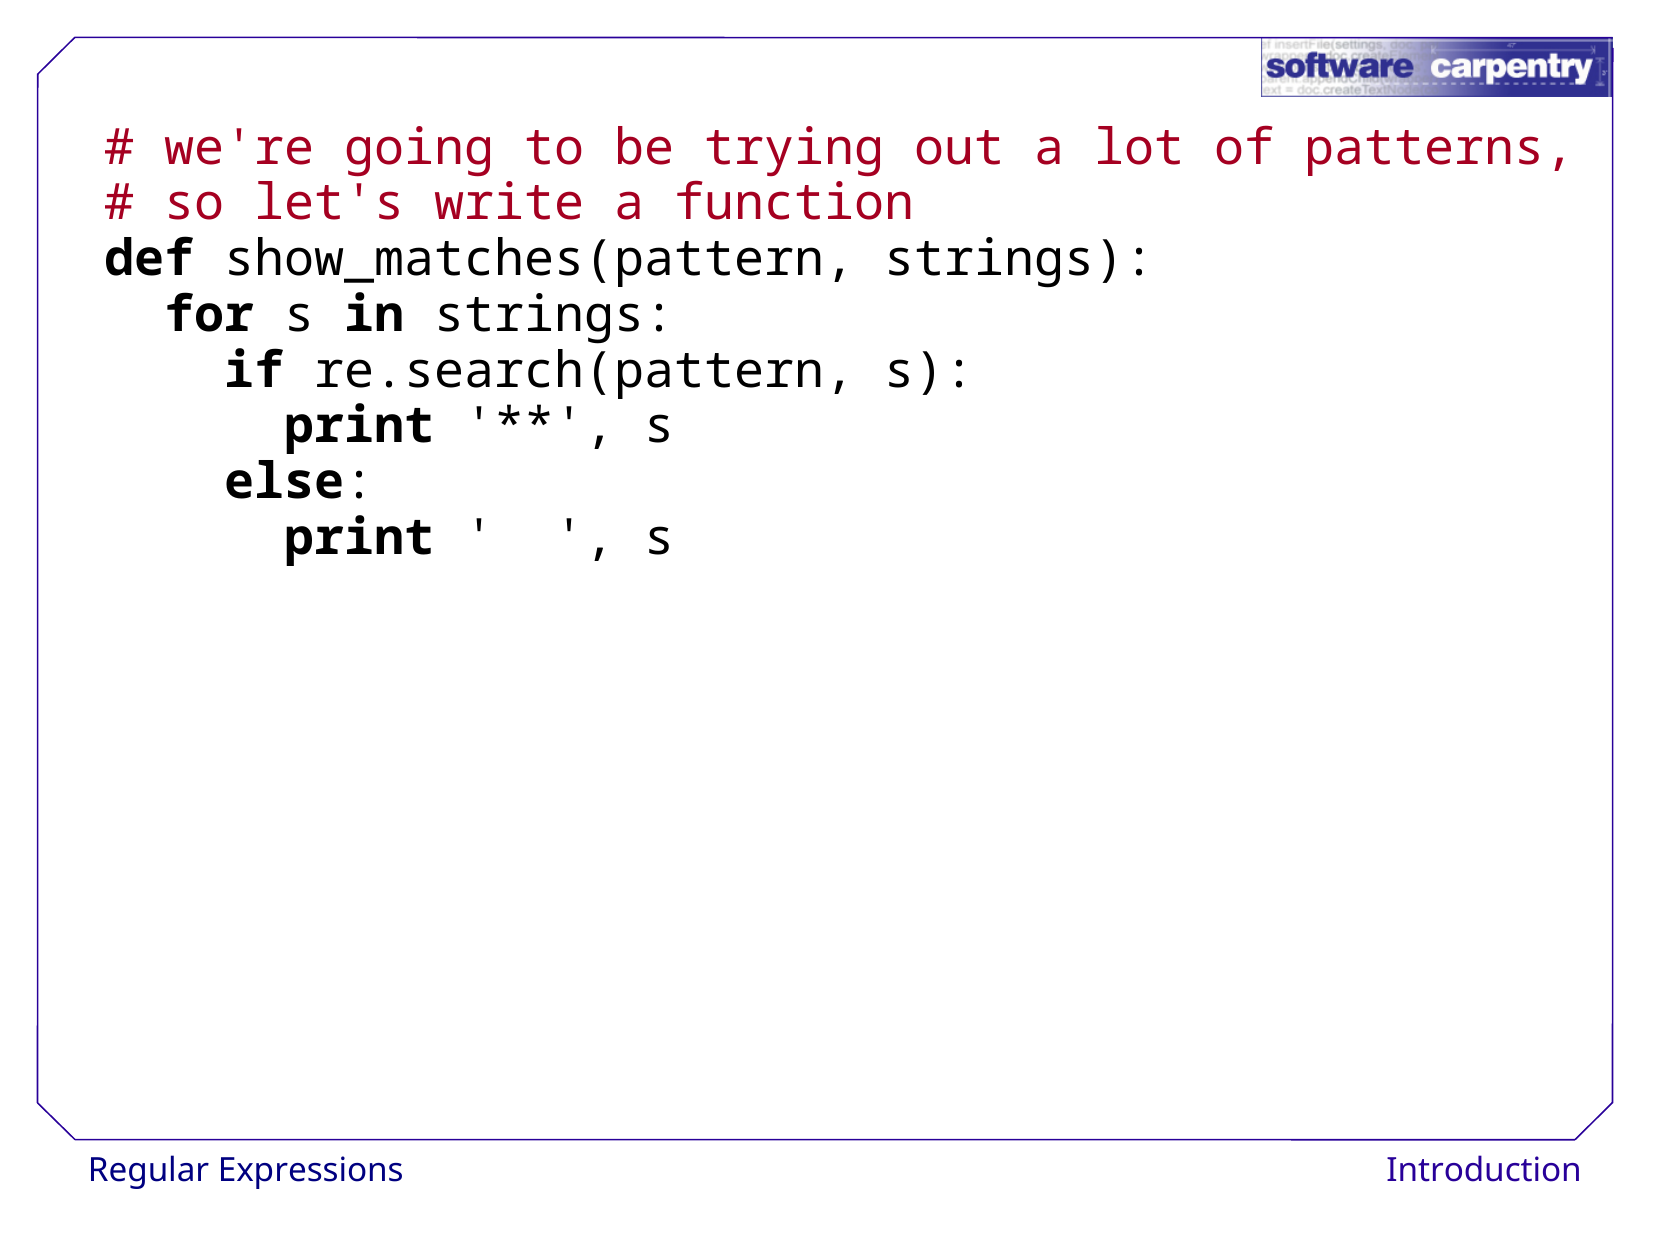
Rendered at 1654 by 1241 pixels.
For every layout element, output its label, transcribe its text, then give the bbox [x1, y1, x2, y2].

text_box # we're going to be trying out a lot of patterns, # so let's write a function def show_matches(pattern, strings): for s in strings: if re.search(pattern, s): print '**', s else: print ' ', s [89, 112, 1512, 999]
picture [1261, 39, 1613, 97]
